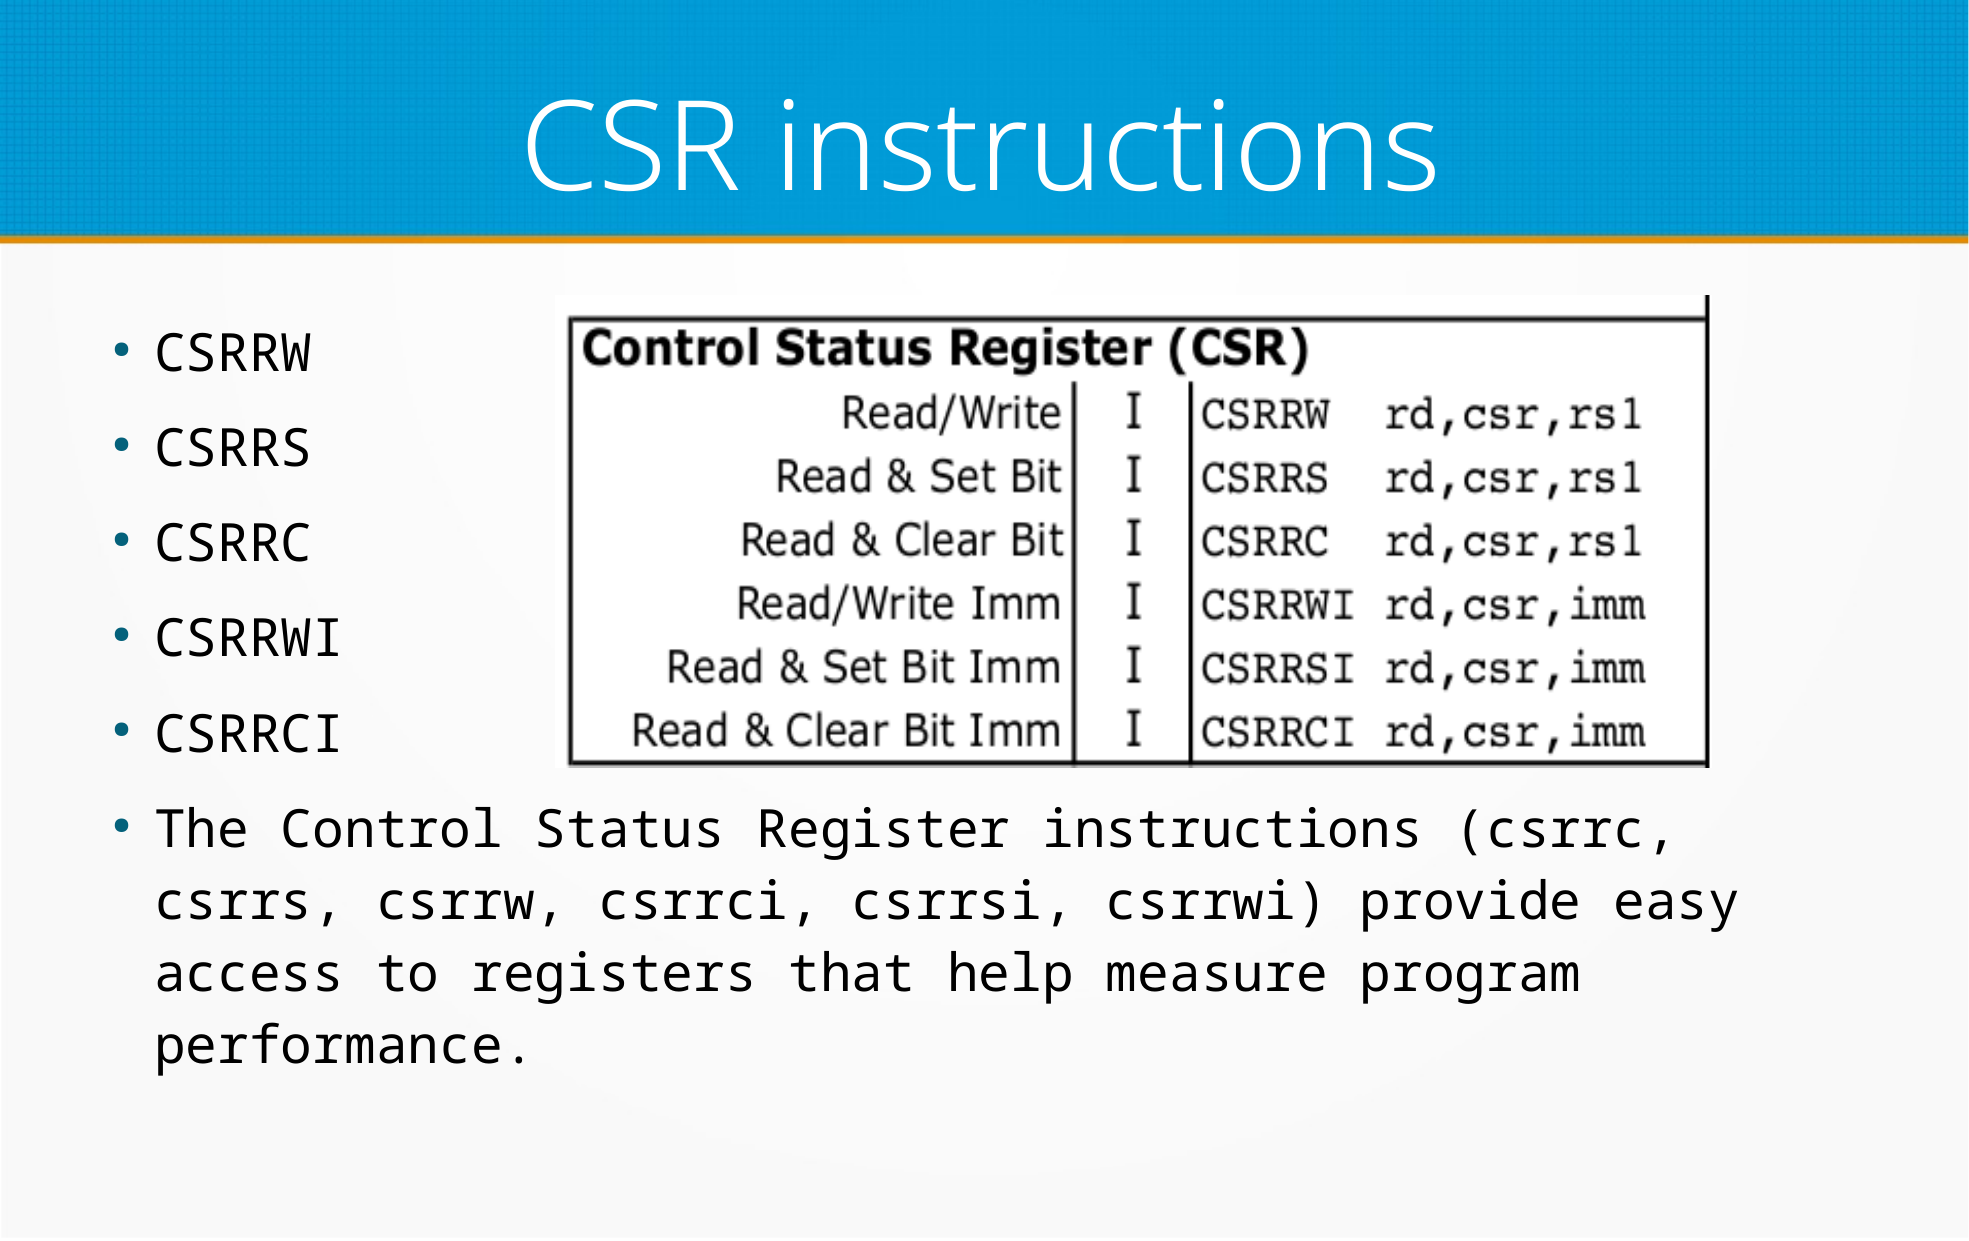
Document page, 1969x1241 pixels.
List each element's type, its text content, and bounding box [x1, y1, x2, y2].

title CSR instructions [98, 19, 1870, 227]
picture [0, 233, 1969, 1241]
list CSRRW CSRRS CSRRC CSRRWI CSRRCI The Control Status Register instructions (csrrc, csrrs, csrrw, csrrci, csrrsi, csrrwi) provide easy access to registers that help measure program performance. [98, 315, 1861, 1081]
